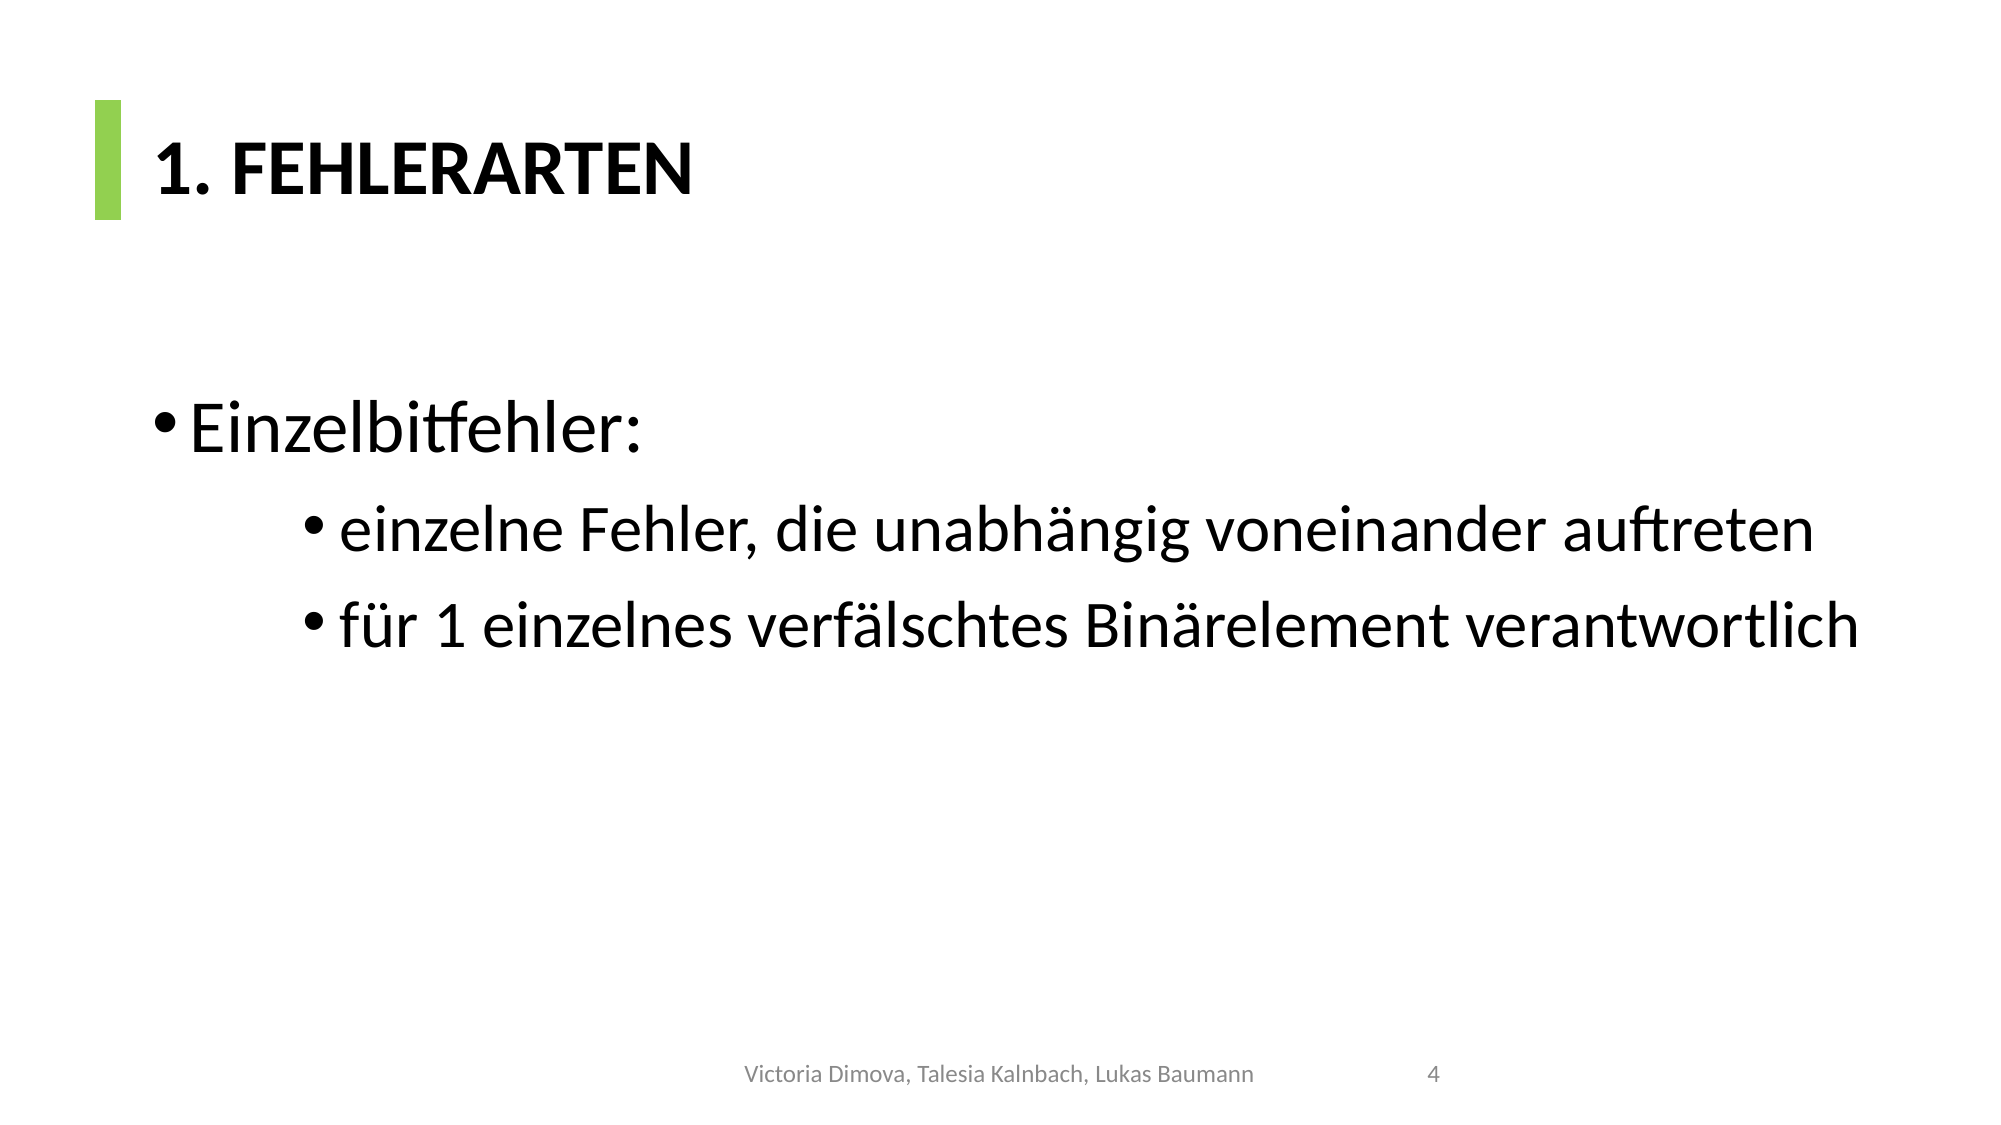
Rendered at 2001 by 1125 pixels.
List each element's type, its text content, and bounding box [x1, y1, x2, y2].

text_box [96, 101, 120, 219]
title 1. FEHLERARTEN [137, 59, 1863, 278]
list Einzelbitfehler: einzelne Fehler, die unabhängig voneinander auftreten für 1 einzelnes verfälschtes Binärelement verantwortlich [137, 359, 1936, 958]
text_box 4 [1412, 1042, 1863, 1103]
text_box Victoria Dimova, Talesia Kalnbach, Lukas Baumann [662, 1042, 1338, 1103]
